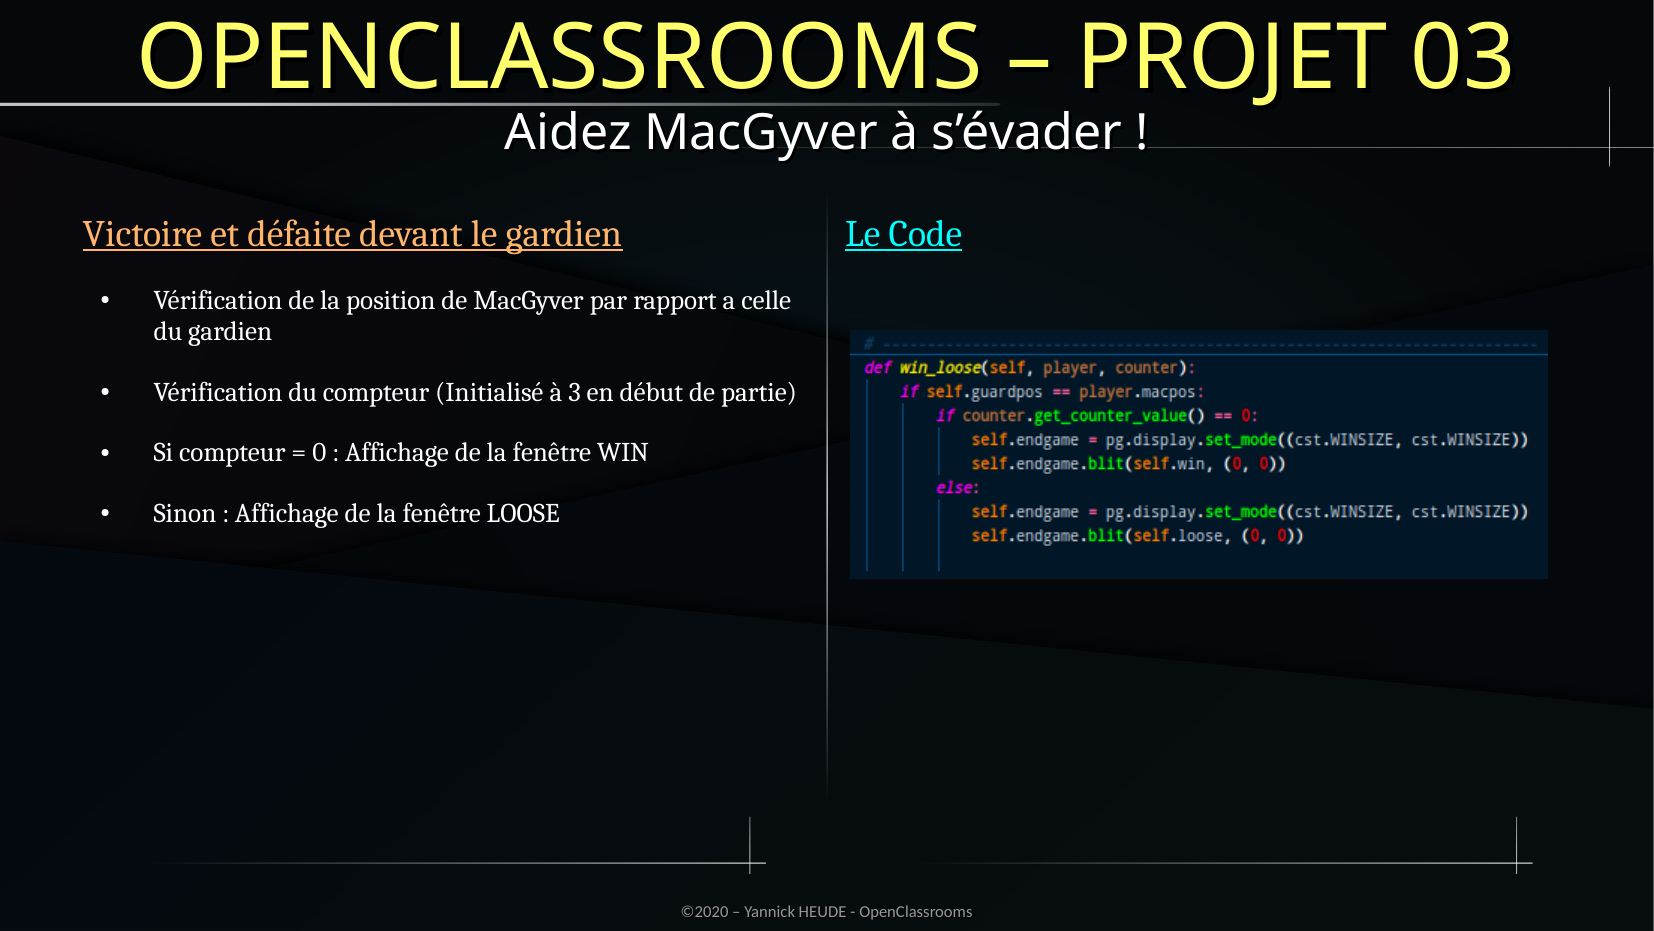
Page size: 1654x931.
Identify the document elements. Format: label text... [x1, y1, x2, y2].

list Le Code [845, 212, 1572, 863]
title ©2020 – Yannick HEUDE - OpenClassrooms [0, 897, 1654, 931]
list Victoire et défaite devant le gardien Vérification de la position de MacGyver par rapport a celle du gardien Vérification du compteur (Initialisé à 3 en début de partie) Si compteur = 0 : Affichage de la fenêtre WIN Sinon : Affichage de la fenêtre LOOSE [82, 212, 809, 851]
title Aidez MacGyver à s’évader ! [11, 96, 1642, 165]
picture [0, 0, 1654, 897]
title OPENCLASSROOMS – PROJET 03 [11, 0, 1642, 96]
